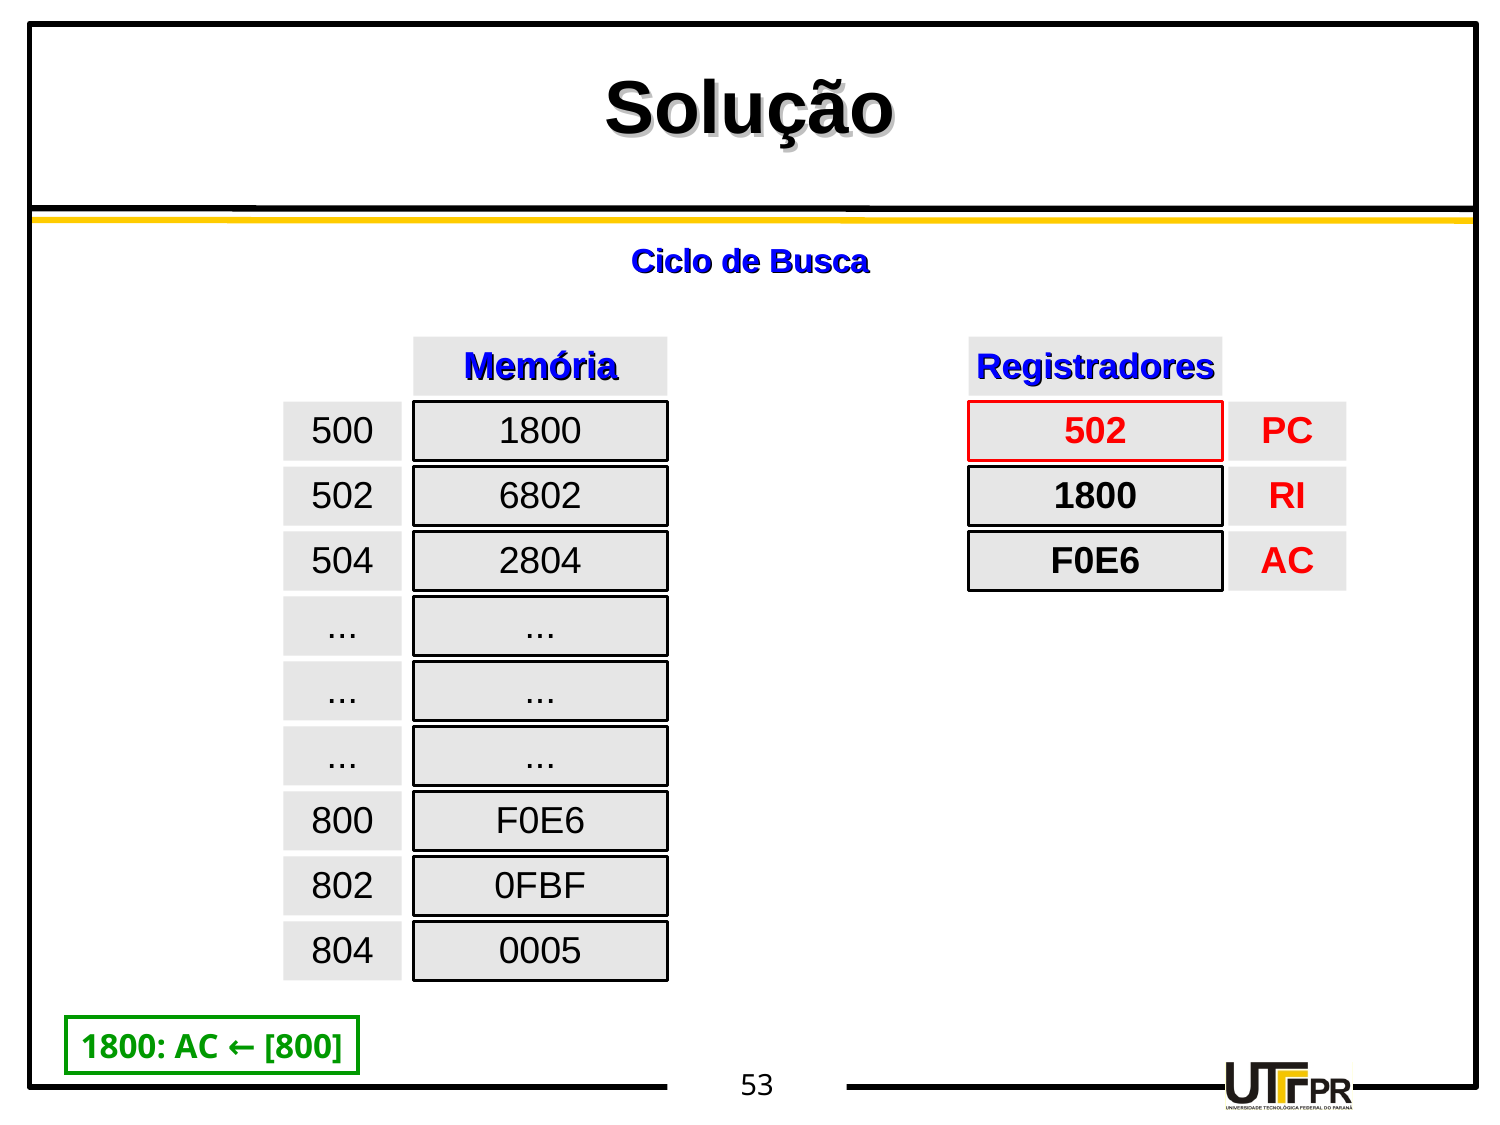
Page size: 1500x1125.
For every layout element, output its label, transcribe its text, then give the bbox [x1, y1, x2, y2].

text_box ... [413, 596, 668, 656]
text_box F0E6 [413, 791, 668, 851]
text_box 804 [283, 921, 402, 981]
text_box ... [283, 726, 402, 786]
text_box ... [413, 661, 668, 721]
text_box AC [1228, 531, 1347, 591]
text_box 2804 [413, 531, 668, 591]
text_box 1800: AC ← [800] [65, 1017, 359, 1073]
text_box PC [1228, 401, 1347, 461]
picture [1225, 1062, 1353, 1110]
text_box Memória [413, 336, 668, 396]
text_box ... [413, 726, 668, 786]
text_box 500 [283, 401, 402, 461]
text_box 502 [283, 466, 402, 526]
text_box 502 [968, 401, 1223, 461]
text_box ... [283, 596, 402, 656]
title Solução [41, 65, 1459, 159]
text_box 1800 [968, 466, 1223, 526]
text_box Ciclo de Busca [616, 231, 884, 287]
text_box ... [283, 661, 402, 721]
text_box 800 [283, 791, 402, 851]
text_box RI [1228, 466, 1347, 526]
text_box F0E6 [968, 531, 1223, 591]
text_box 504 [283, 531, 402, 591]
text_box 1800 [413, 401, 668, 461]
text_box 0005 [413, 921, 668, 981]
text_box Registradores [968, 336, 1223, 396]
text_box 802 [283, 856, 402, 916]
text_box 6802 [413, 466, 668, 526]
text_box 0FBF [413, 856, 668, 916]
